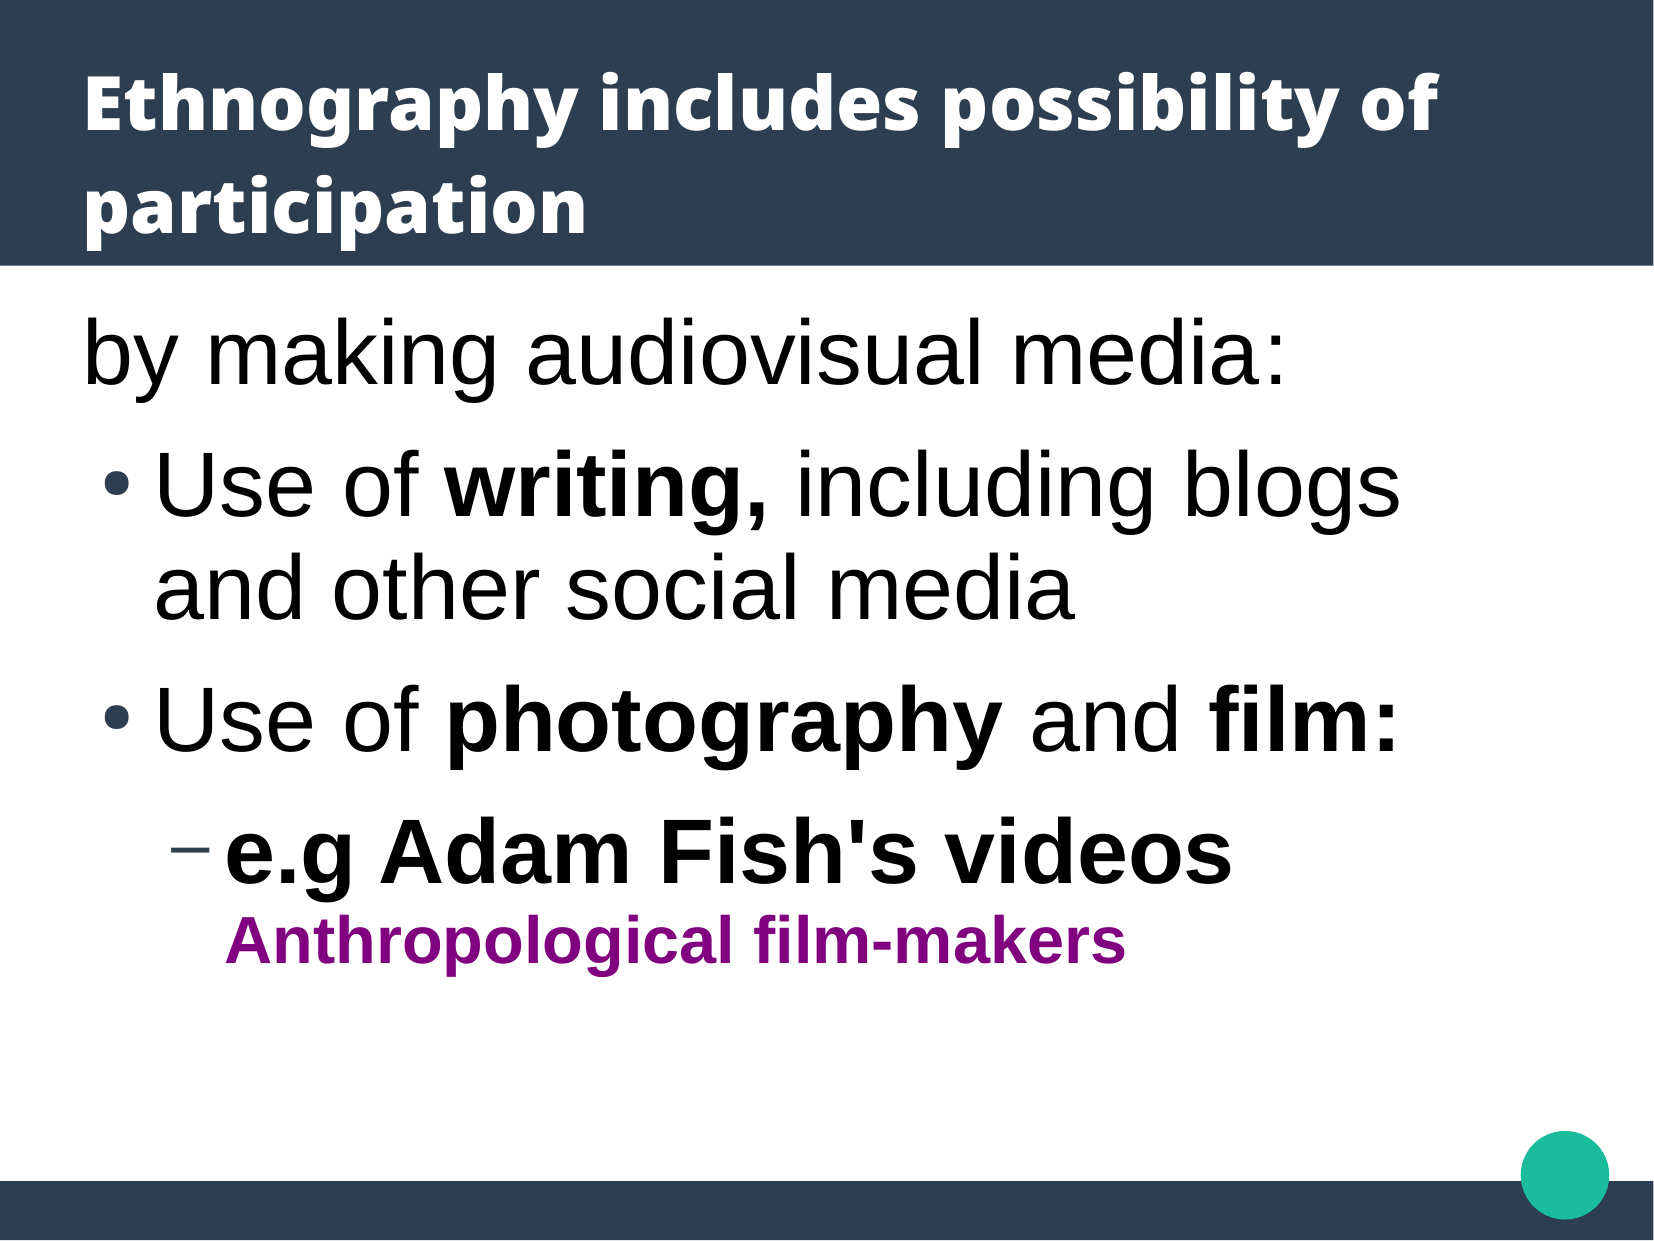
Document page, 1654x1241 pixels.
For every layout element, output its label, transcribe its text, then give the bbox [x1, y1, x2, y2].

title Ethnography includes possibility of participation [82, 49, 1571, 257]
list by making audiovisual media : Use of writing, including blogs and other social media Use of photography and film: e.g Adam Fish's videosAnthropological film-makers [82, 301, 1571, 1022]
